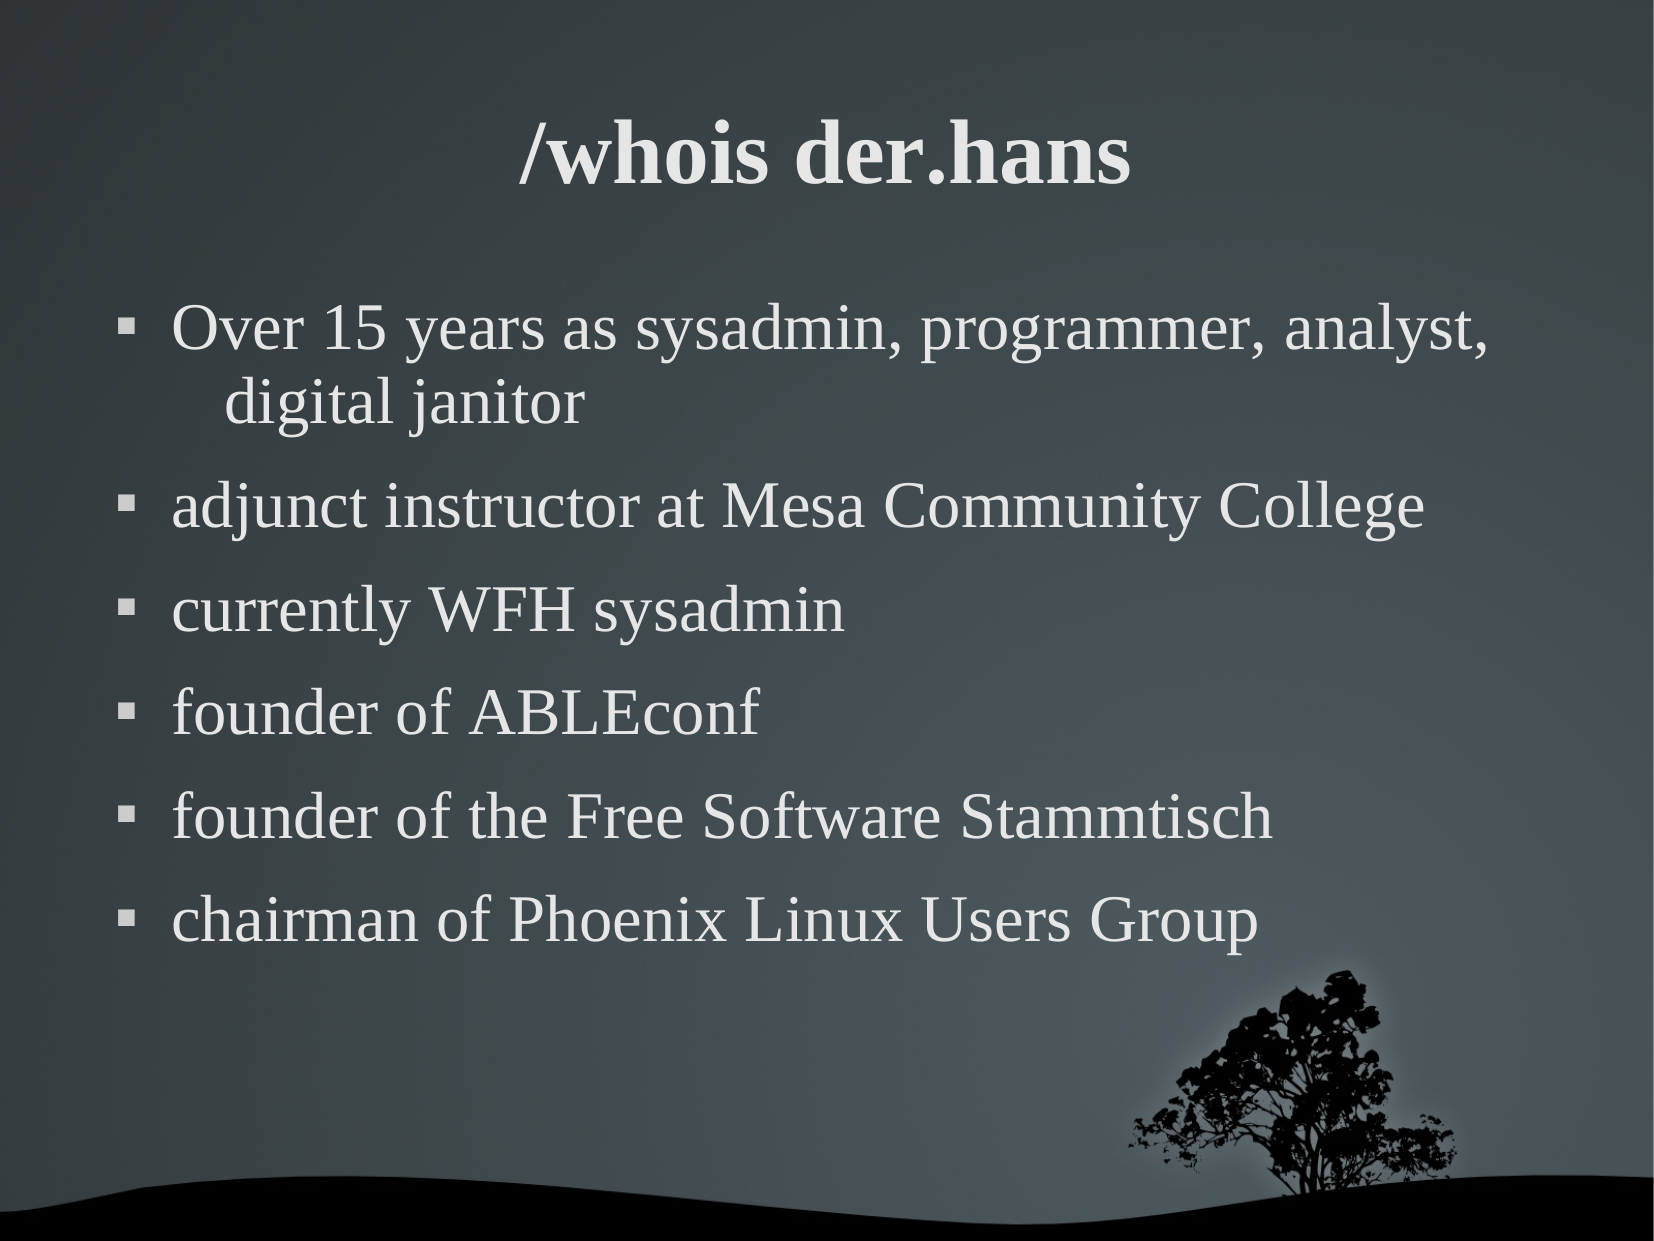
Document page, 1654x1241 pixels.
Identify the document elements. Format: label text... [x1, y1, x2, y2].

list Over 15 years as sysadmin, programmer, analyst, digital janitor adjunct instructor at Mesa Community College currently WFH sysadmin founder of ABLEconf founder of the Free Software Stammtisch chairman of Phoenix Linux Users Group [82, 290, 1571, 1094]
title /whois der.hans [82, 56, 1571, 250]
picture [0, 0, 1654, 1241]
